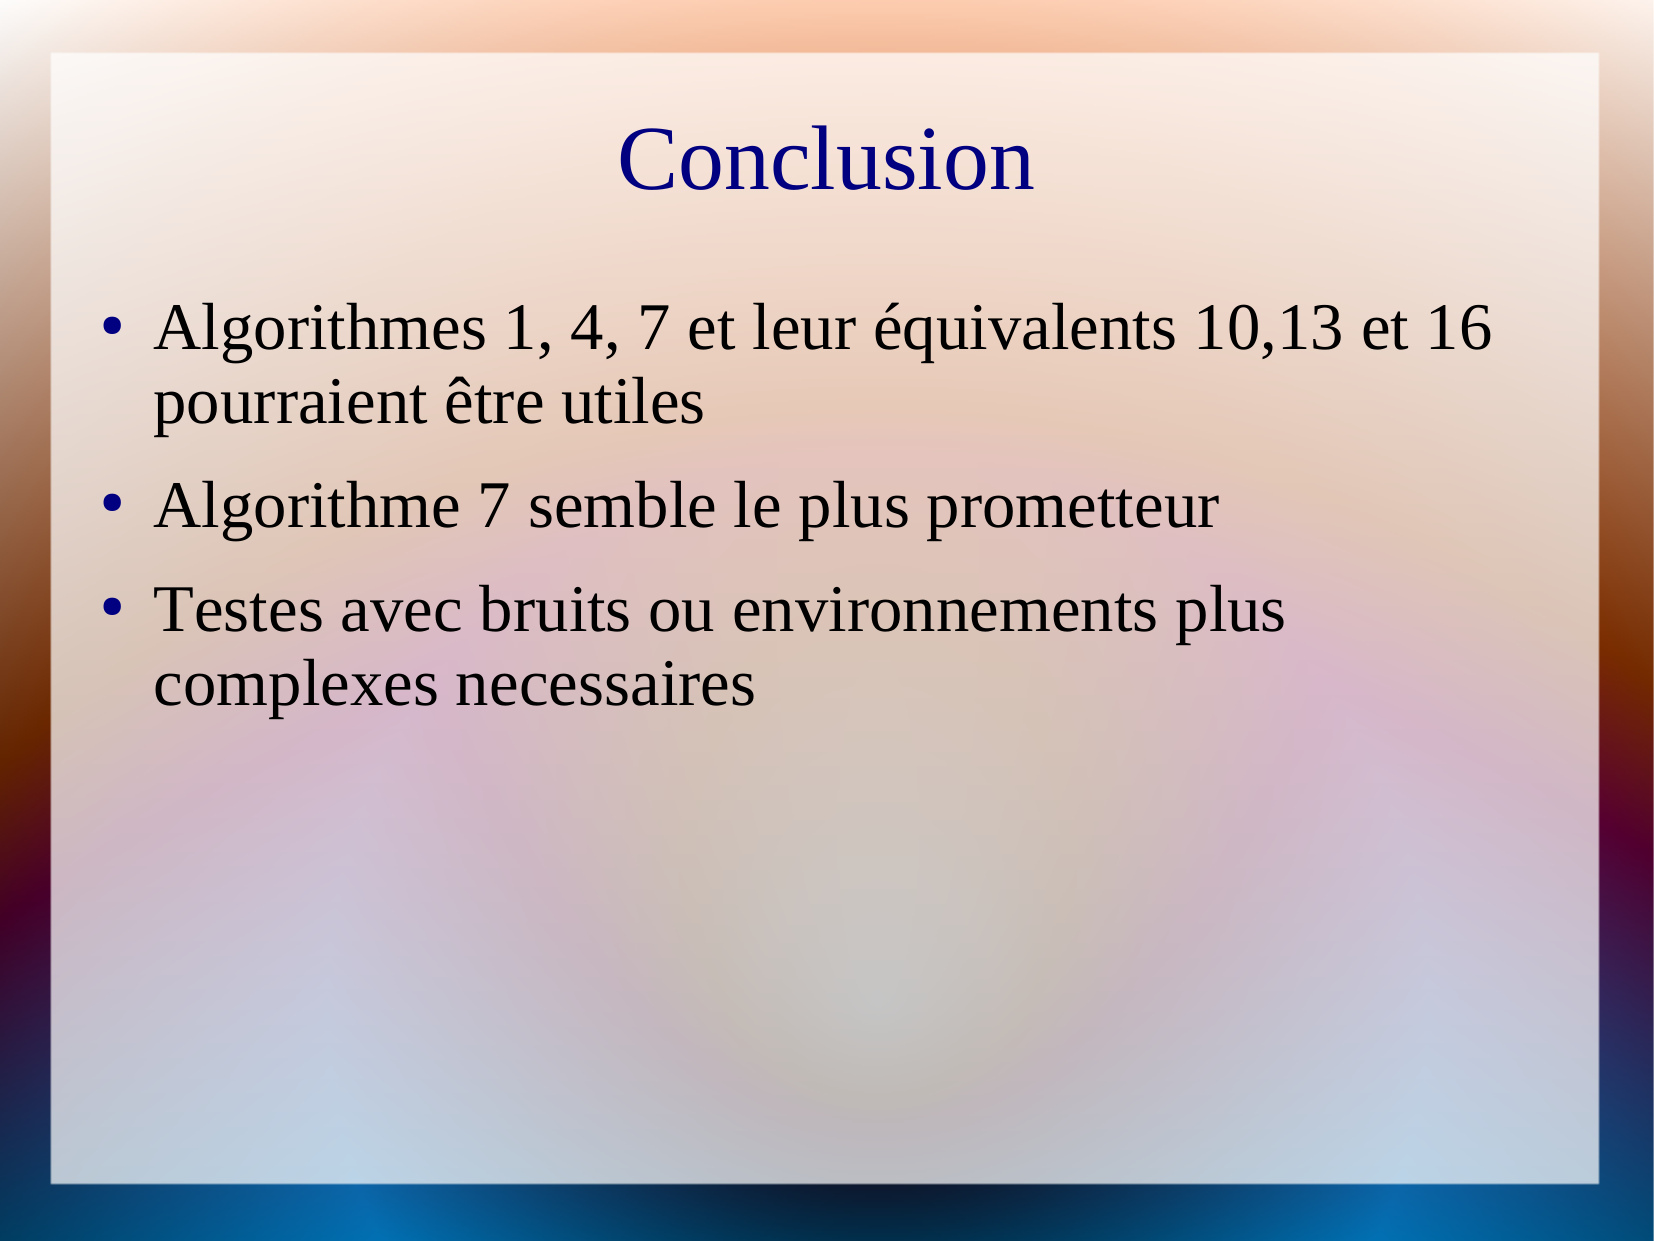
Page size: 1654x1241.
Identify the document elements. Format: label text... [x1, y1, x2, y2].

picture [0, 0, 1654, 1241]
list Algorithmes 1, 4, 7 et leur équivalents 10,13 et 16 pourraient être utiles Algorithme 7 semble le plus prometteur Testes avec bruits ou environnements plus complexes necessaires [82, 290, 1571, 1034]
title Conclusion [82, 55, 1571, 263]
